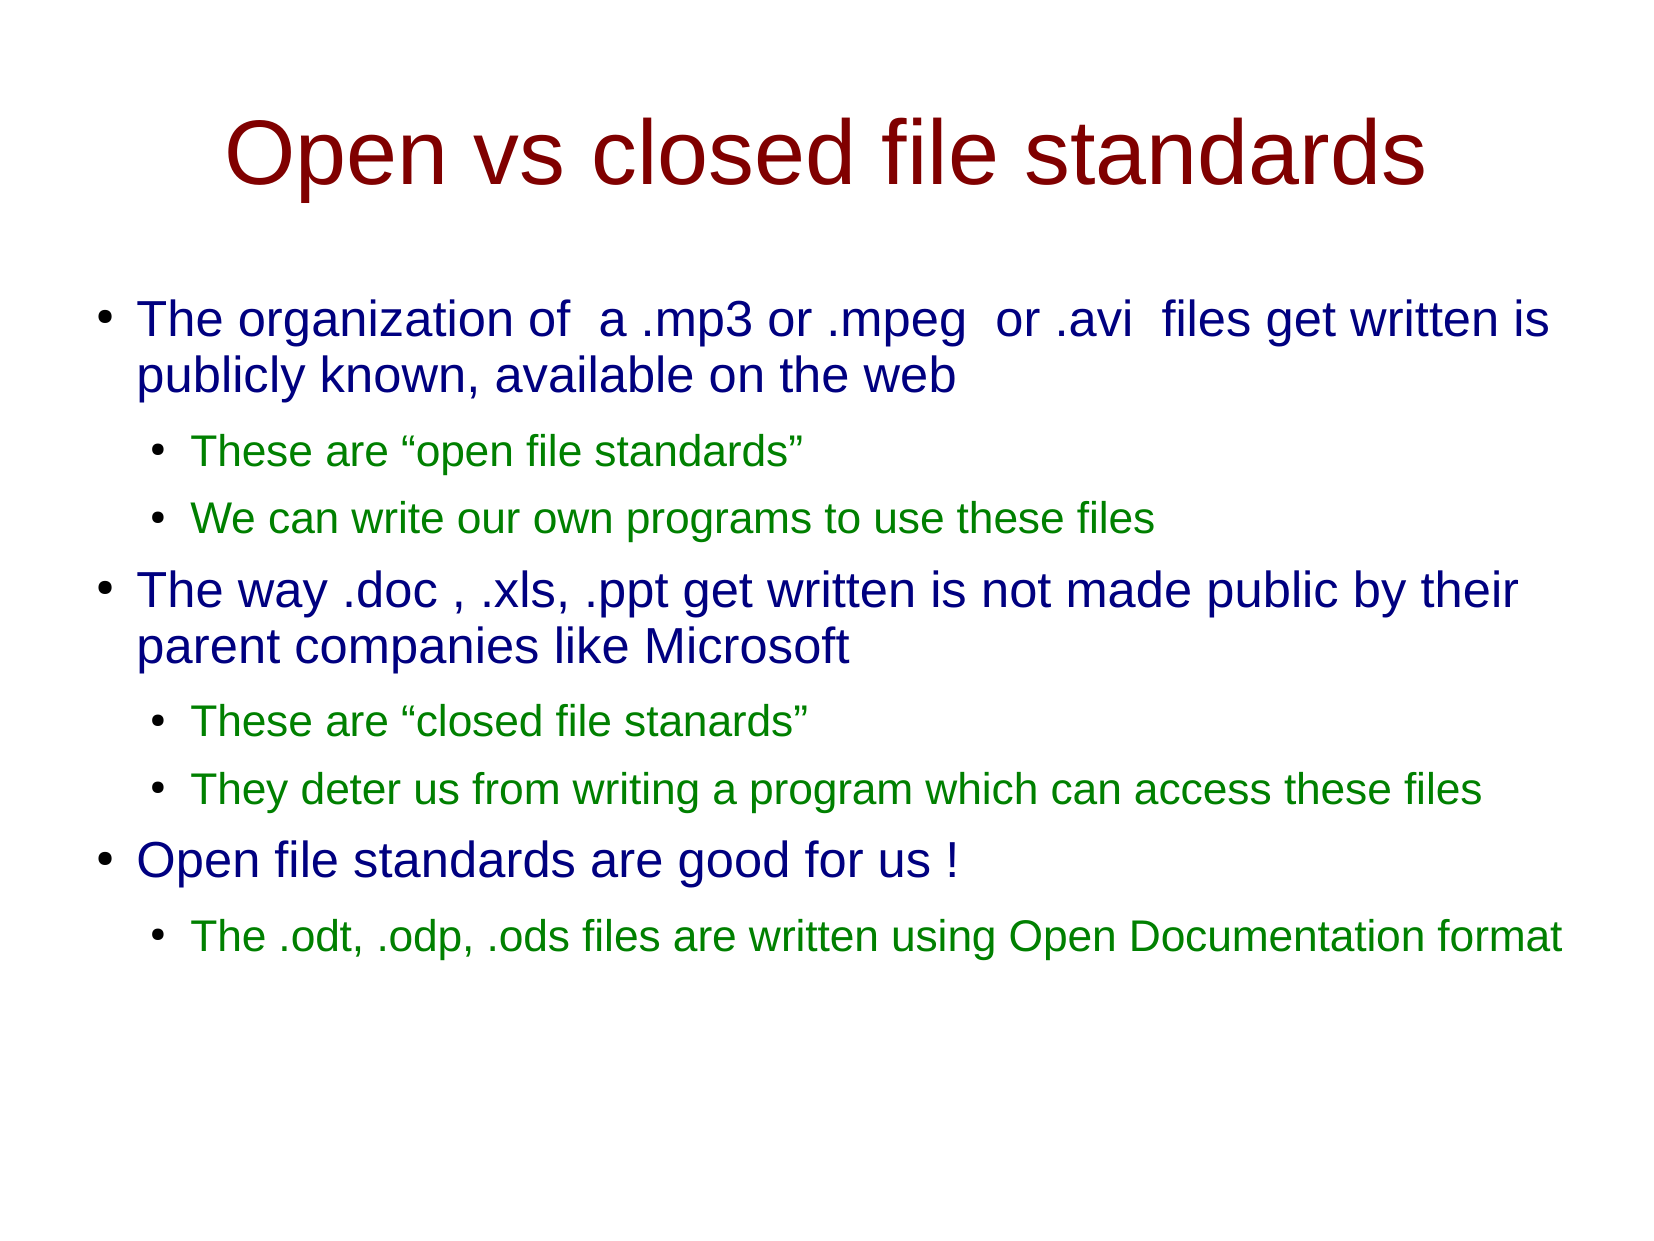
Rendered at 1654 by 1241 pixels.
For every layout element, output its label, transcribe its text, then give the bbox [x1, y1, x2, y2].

title Open vs closed file standards [82, 49, 1571, 257]
list The organization of a .mp3 or .mpeg or .avi files get written is publicly known, available on the web These are “open file standards” We can write our own programs to use these files The way .doc , .xls, .ppt get written is not made public by their parent companies like Microsoft These are “closed file stanards” They deter us from writing a program which can access these files Open file standards are good for us ! The .odt, .odp, .ods files are written using Open Documentation format [82, 290, 1571, 1010]
